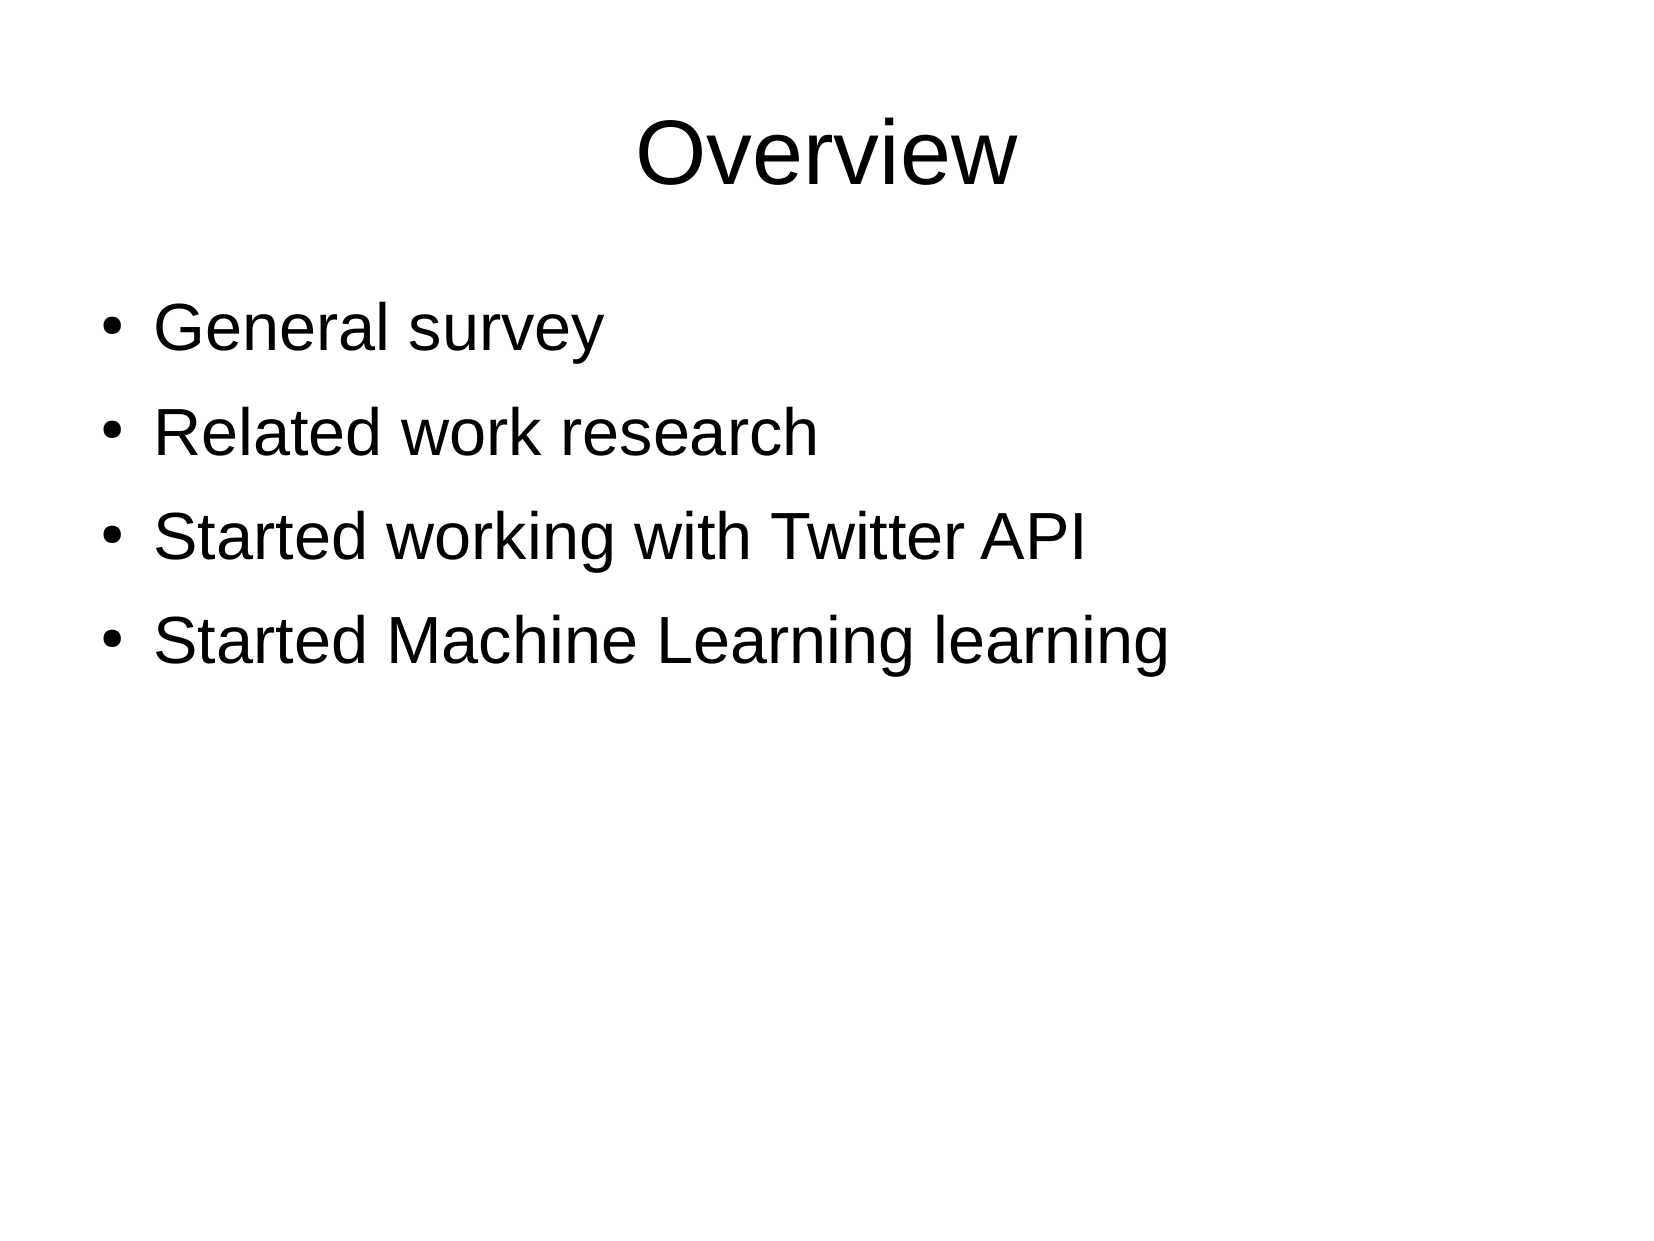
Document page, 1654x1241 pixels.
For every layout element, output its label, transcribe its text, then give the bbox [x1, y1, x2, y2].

title Overview [82, 49, 1571, 257]
list General survey Related work research Started working with Twitter API Started Machine Learning learning [82, 290, 1571, 1010]
